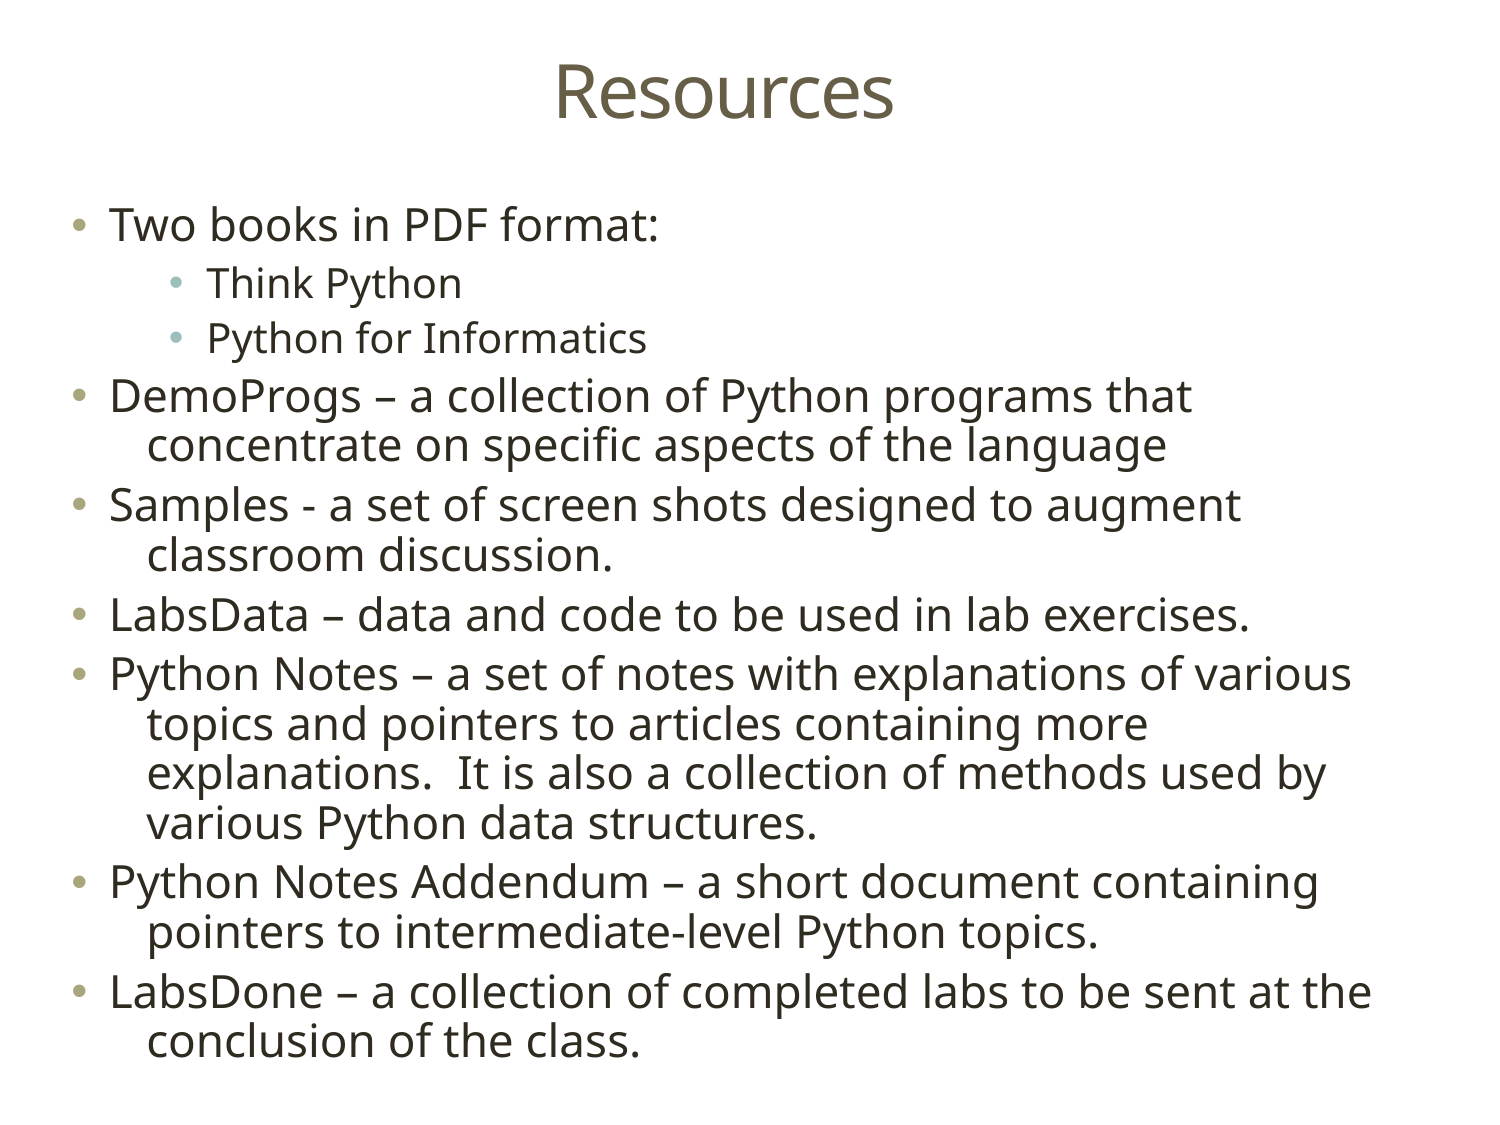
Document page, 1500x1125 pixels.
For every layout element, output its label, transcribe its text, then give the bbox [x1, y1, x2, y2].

list Two books in PDF format: Think Python Python for Informatics DemoProgs – a collection of Python programs that concentrate on specific aspects of the language Samples - a set of screen shots designed to augment classroom discussion. LabsData – data and code to be used in lab exercises. Python Notes – a set of notes with explanations of various topics and pointers to articles containing more explanations. It is also a collection of methods used by various Python data structures. Python Notes Addendum – a short document containing pointers to intermediate-level Python topics. LabsDone – a collection of completed labs to be sent at the conclusion of the class. [18, 194, 1460, 1098]
title Resources [4, 0, 1445, 183]
